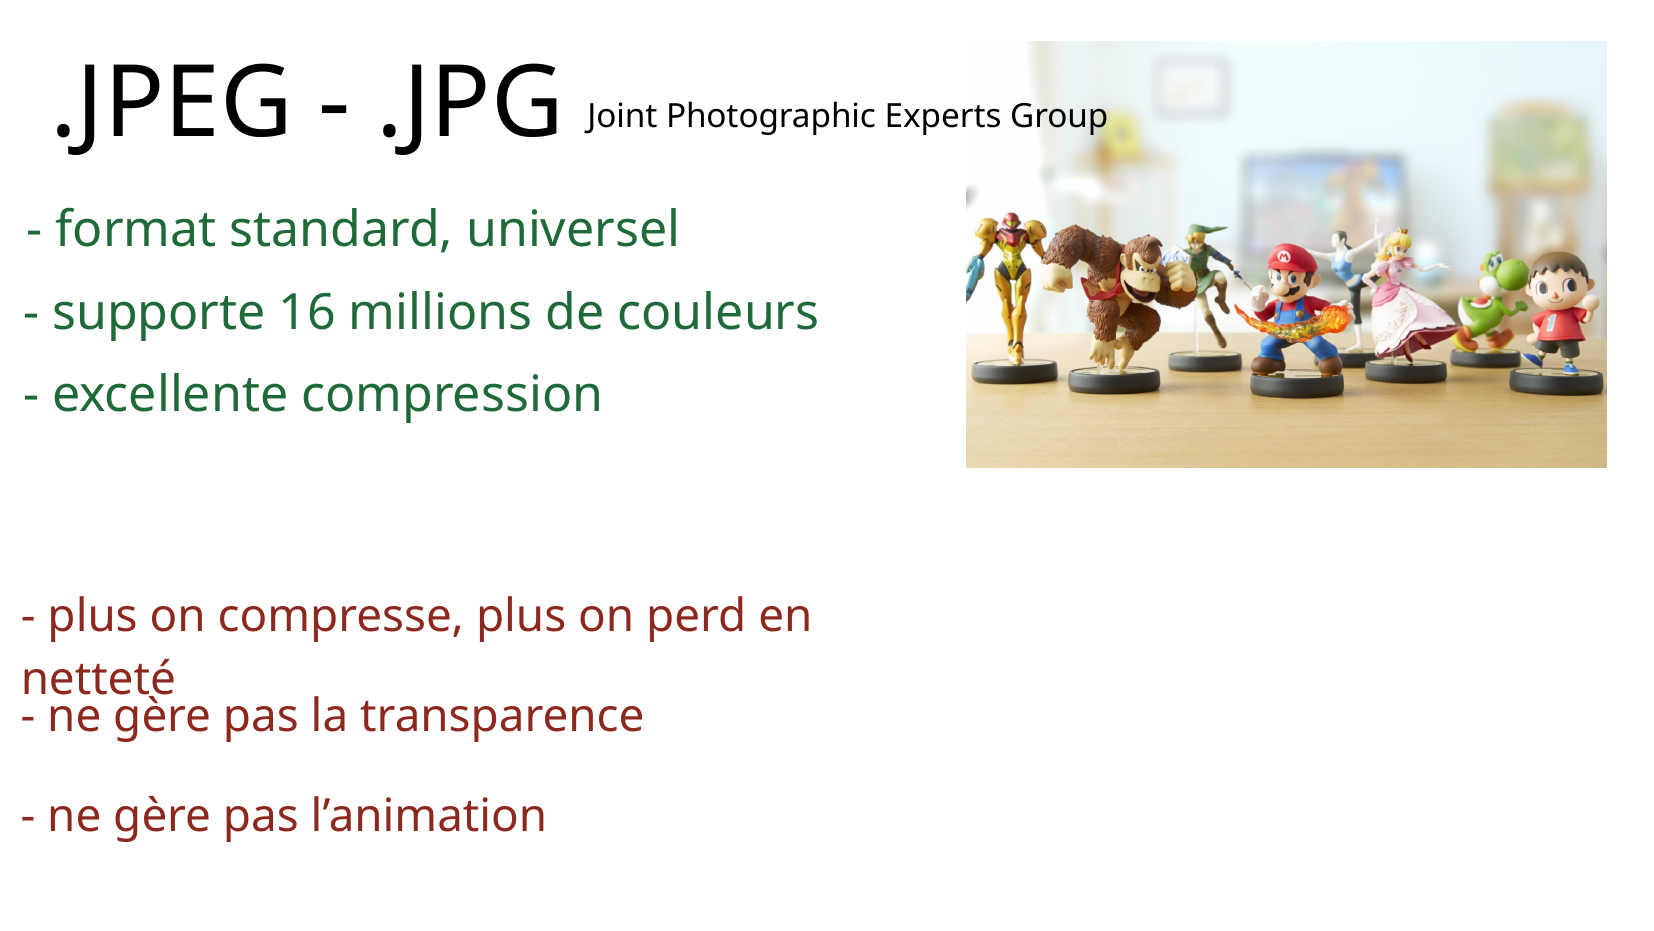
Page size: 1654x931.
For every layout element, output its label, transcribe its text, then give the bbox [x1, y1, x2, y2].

text_box - ne gère pas la transparence [5, 675, 798, 745]
picture [966, 41, 1607, 468]
text_box - plus on compresse, plus on perd en netteté [6, 575, 975, 652]
text_box - format standard, universel [11, 185, 966, 260]
text_box - excellente compression [8, 351, 947, 426]
text_box Joint Photographic Experts Group [572, 84, 1164, 142]
text_box - supporte 16 millions de couleurs [8, 268, 815, 343]
text_box .JPEG - .JPG [35, 21, 615, 154]
text_box - ne gère pas l’animation [5, 775, 632, 845]
